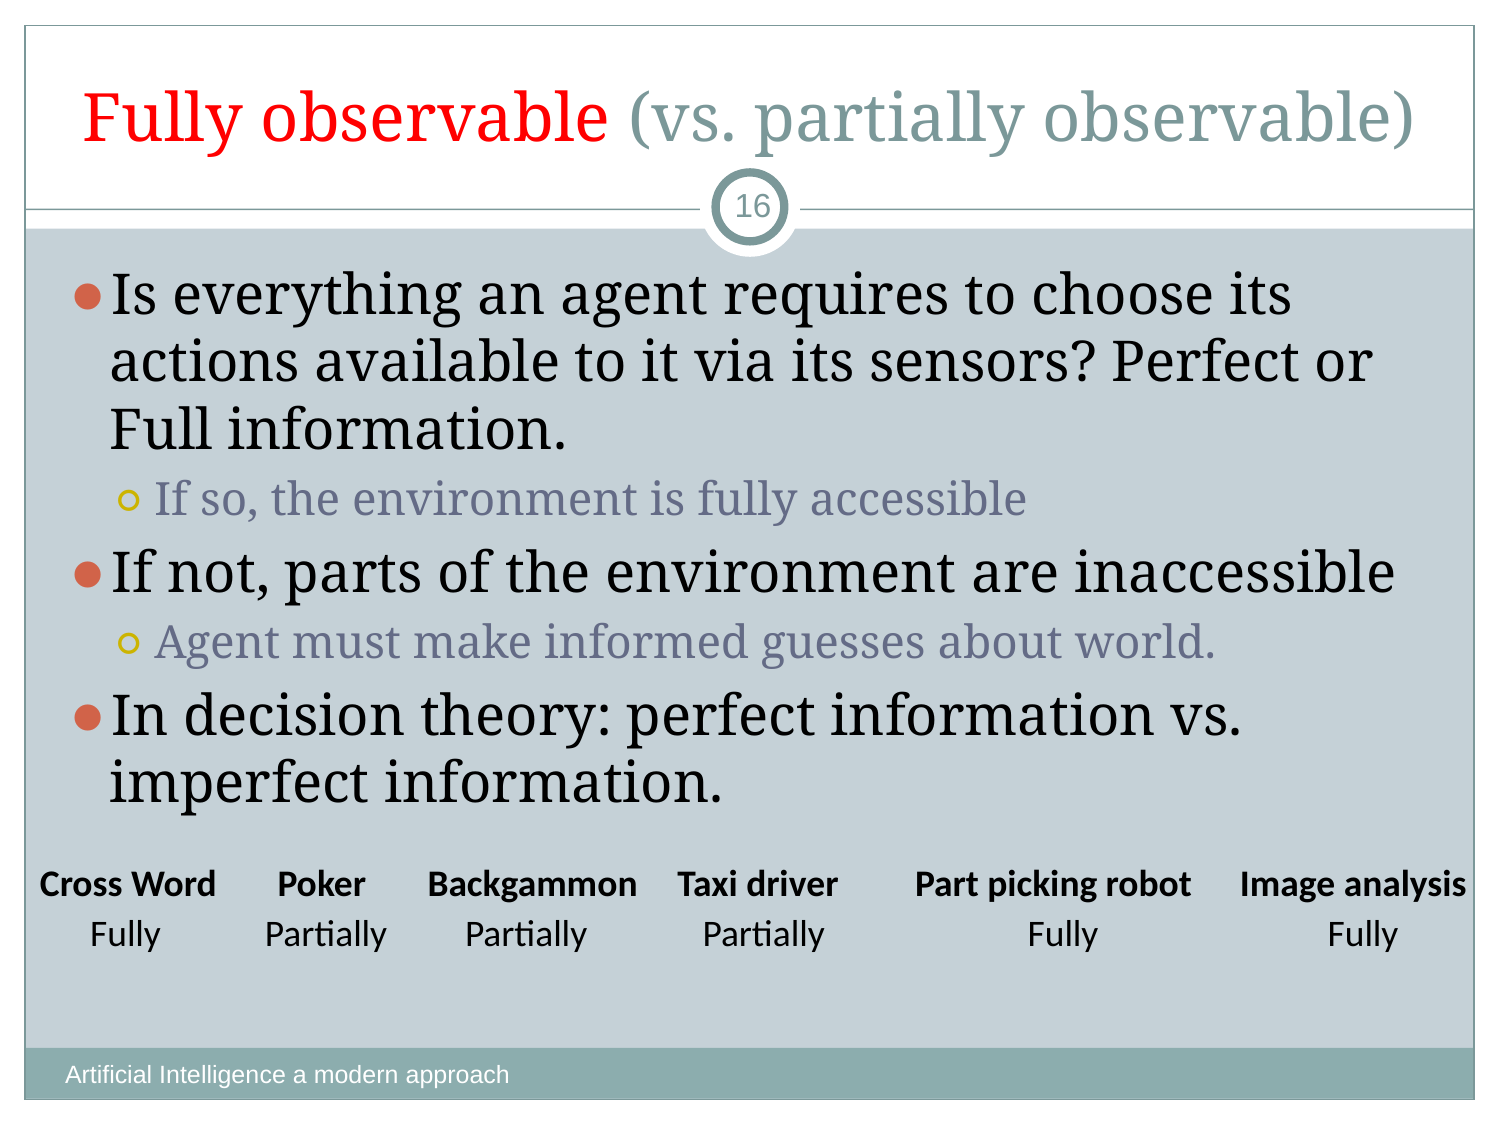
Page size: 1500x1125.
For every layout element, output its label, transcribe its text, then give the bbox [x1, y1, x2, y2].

text_box Poker [262, 851, 382, 901]
text_box Fully [74, 901, 186, 963]
text_box Backgammon [412, 851, 655, 913]
text_box Cross Word [24, 851, 234, 913]
text_box Image analysis [1224, 851, 1484, 913]
text_box Partially [450, 901, 606, 963]
text_box Partially [687, 901, 843, 963]
text_box Taxi driver [662, 851, 855, 913]
text_box Fully [1312, 901, 1424, 963]
text_box Artificial Intelligence a modern approach [49, 1051, 638, 1112]
text_box <number> [715, 168, 791, 241]
list Is everything an agent requires to choose its actions available to it via its sensors? Perfect or Full information. If so, the environment is fully accessible If not, parts of the environment are inaccessible Agent must make informed guesses about world. In decision theory: perfect information vs. imperfect information. [49, 250, 1445, 1001]
text_box Partially [249, 901, 406, 963]
title Fully observable (vs. partially observable) [49, 37, 1450, 162]
text_box Part picking robot [900, 851, 1217, 913]
text_box Fully [1012, 901, 1124, 963]
